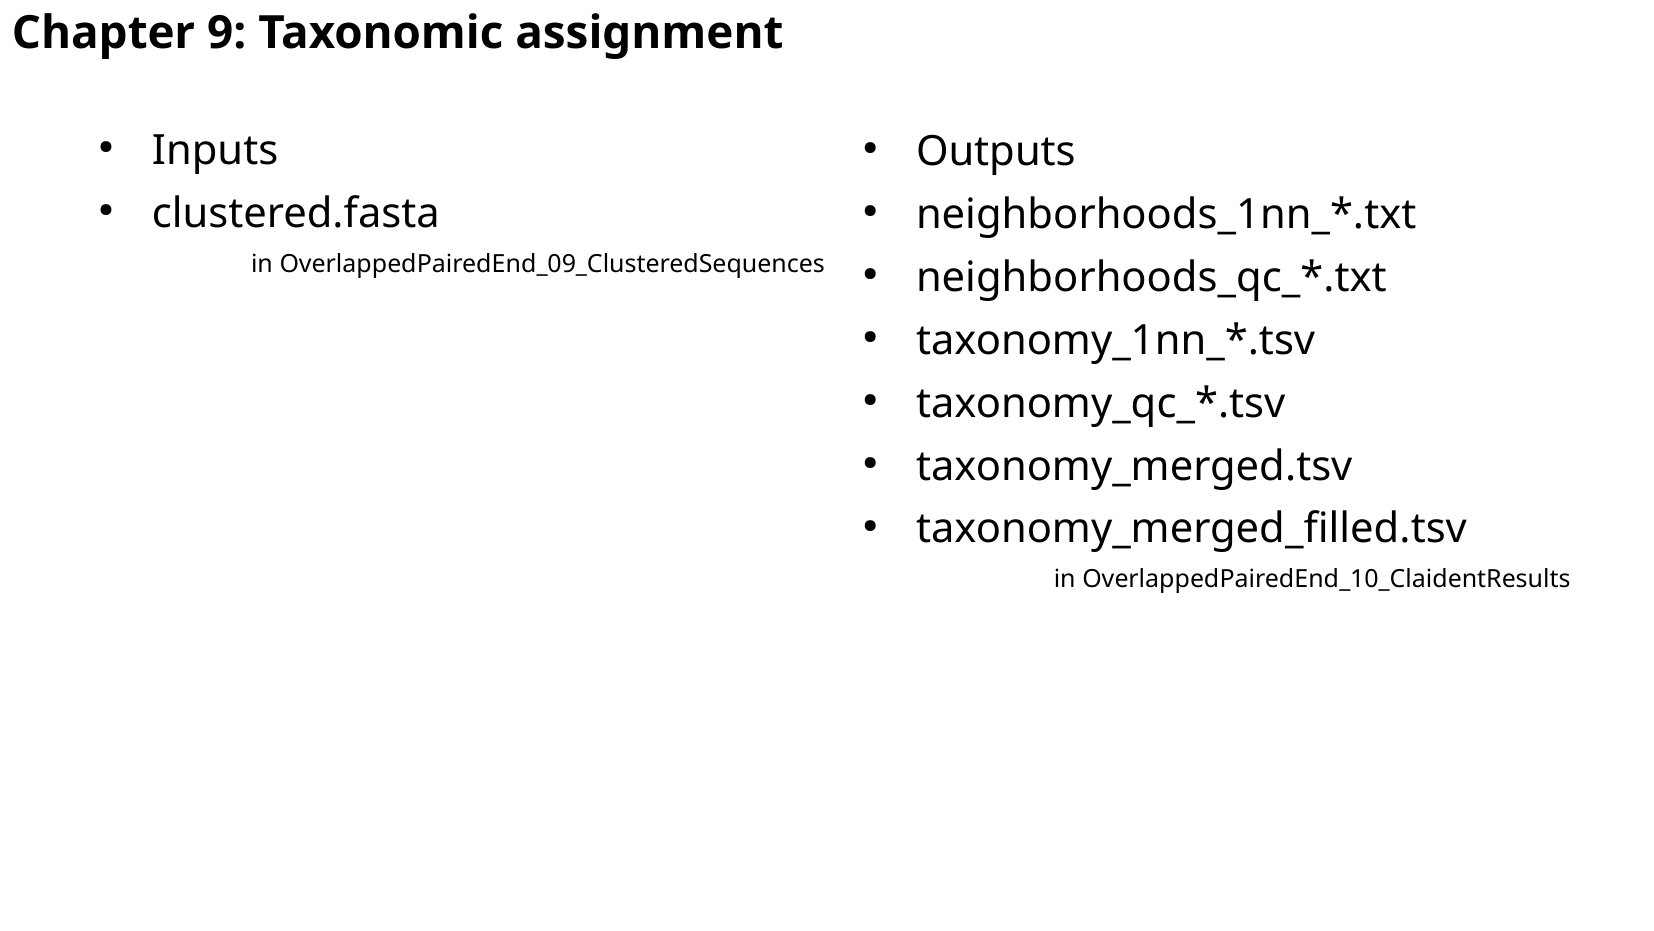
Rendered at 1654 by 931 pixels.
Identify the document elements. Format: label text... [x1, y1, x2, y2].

list Outputs neighborhoods_1nn_*.txt neighborhoods_qc_*.txt taxonomy_1nn_*.tsv taxonomy_qc_*.tsv taxonomy_merged.tsv taxonomy_merged_filled.tsv in OverlappedPairedEnd_10_ClaidentResults [845, 120, 1572, 759]
list Inputs clustered.fasta in OverlappedPairedEnd_09_ClusteredSequences [81, 119, 826, 809]
title Chapter 9: Taxonomic assignment [11, 0, 1642, 130]
